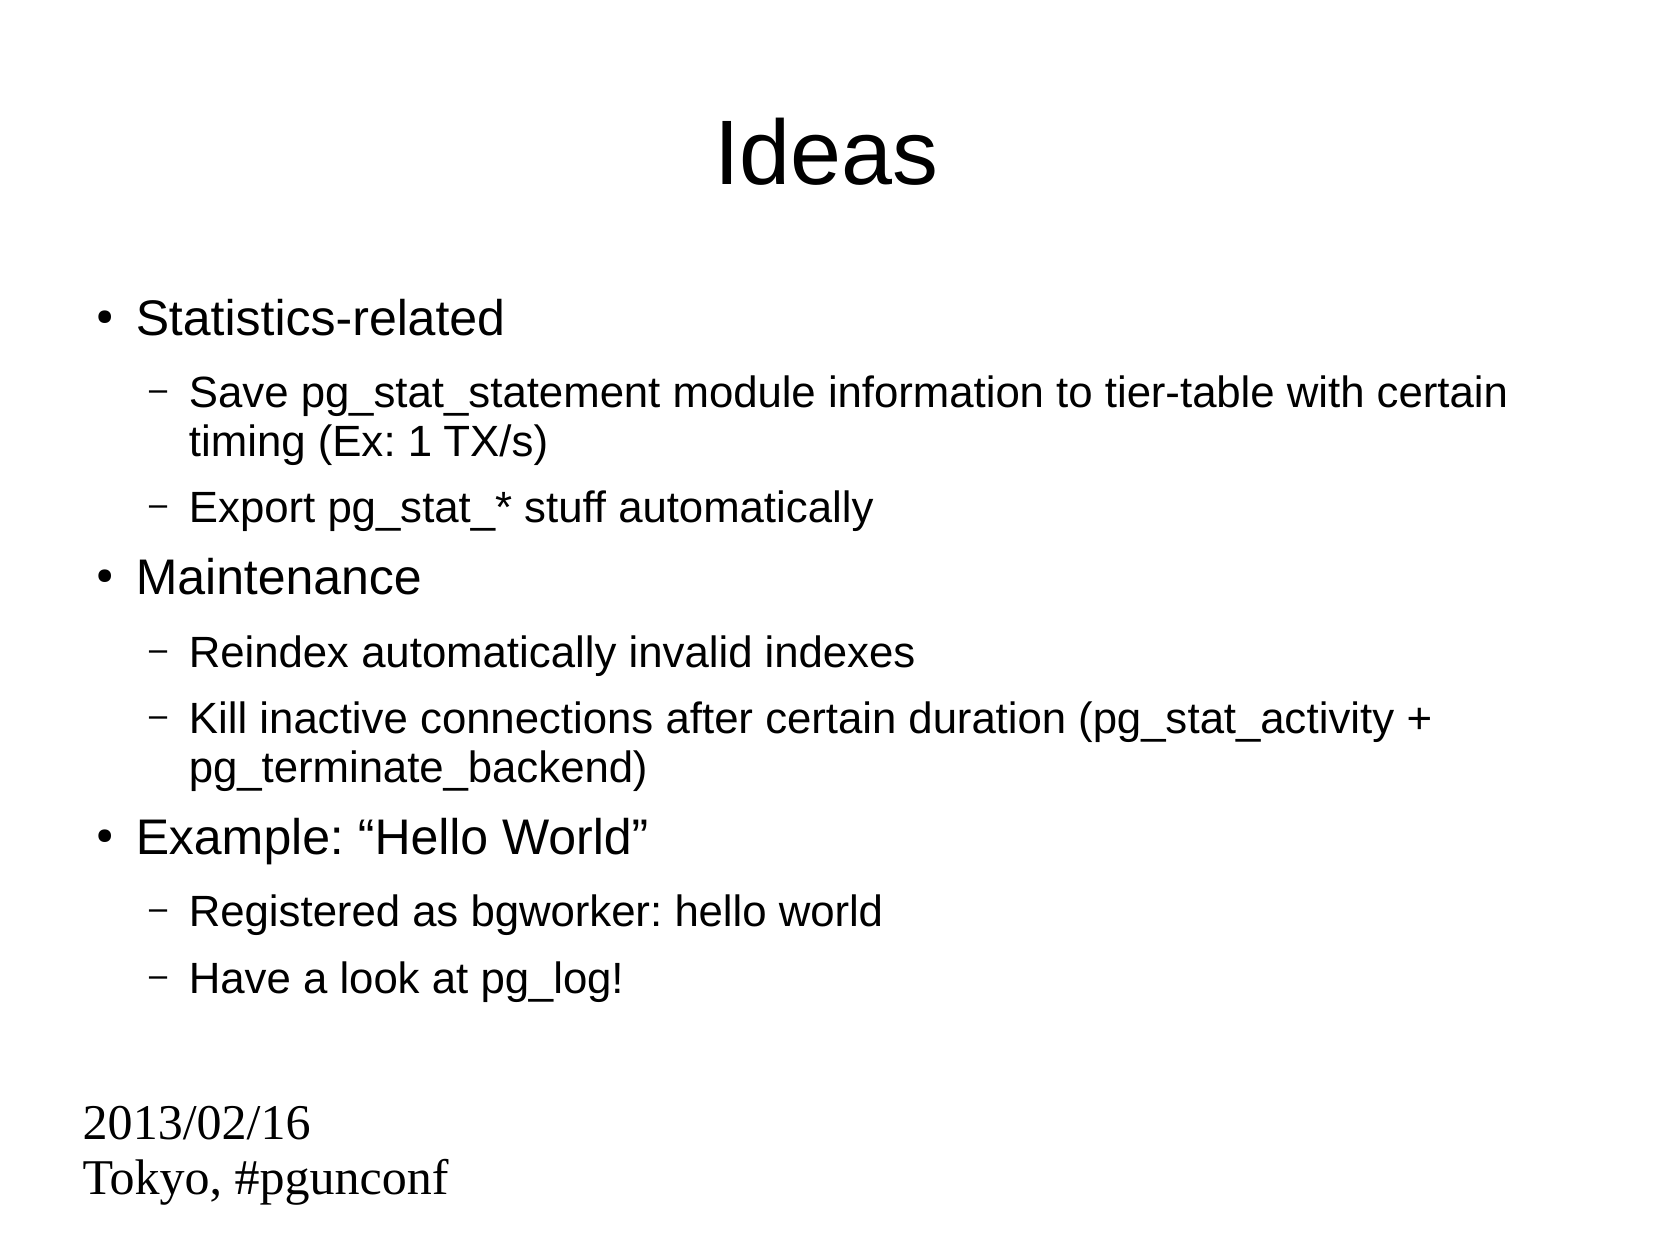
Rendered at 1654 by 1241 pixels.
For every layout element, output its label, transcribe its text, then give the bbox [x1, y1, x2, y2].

list Statistics-related Save pg_stat_statement module information to tier-table with certain timing (Ex: 1 TX/s) Export pg_stat_* stuff automatically Maintenance Reindex automatically invalid indexes Kill inactive connections after certain duration (pg_stat_activity + pg_terminate_backend) Example: “Hello World” Registered as bgworker: hello world Have a look at pg_log! [82, 290, 1538, 1010]
title Ideas [82, 49, 1571, 257]
